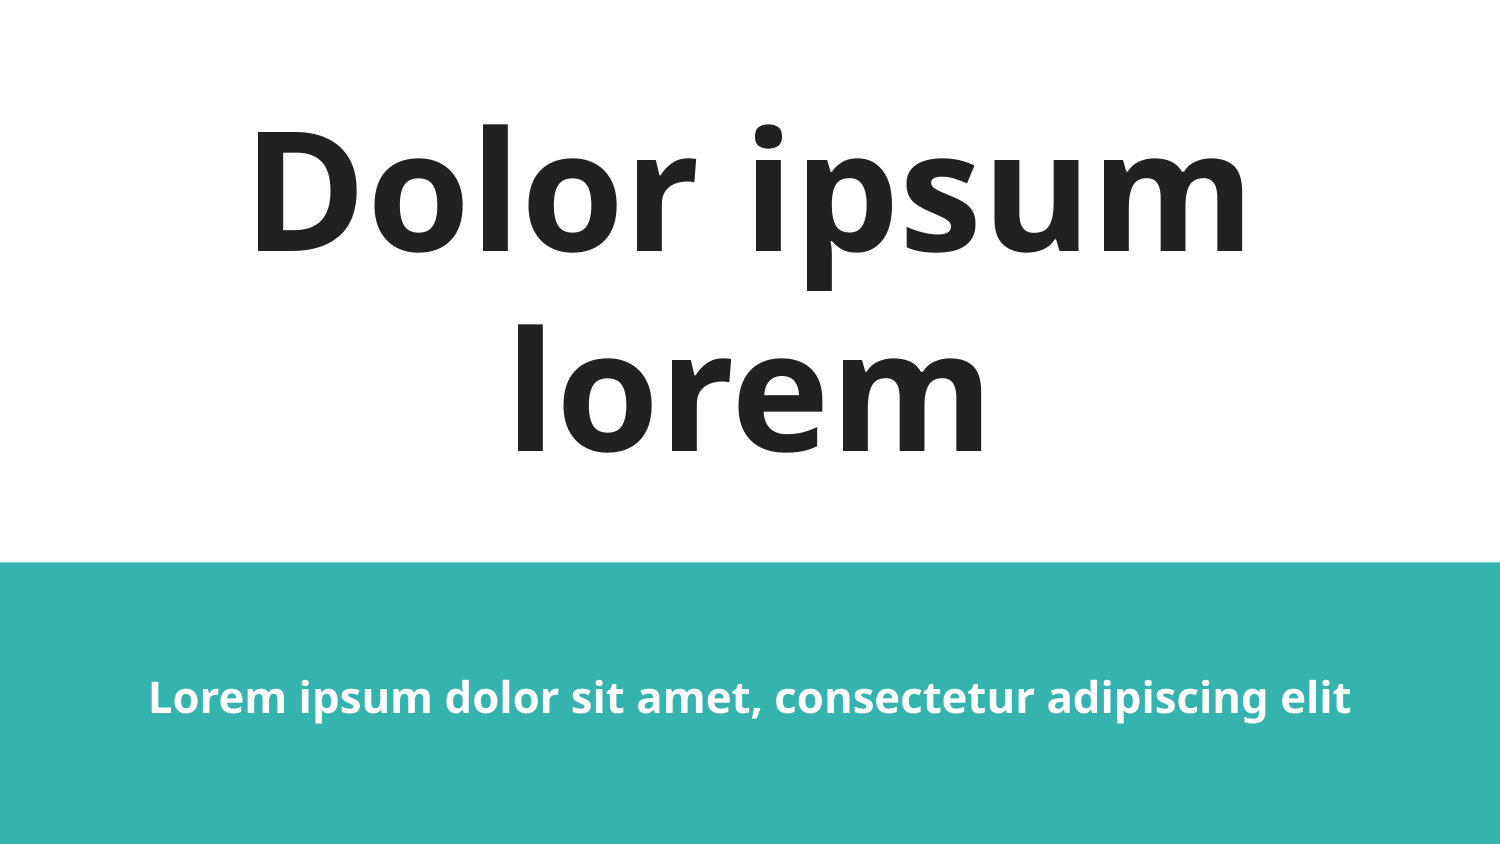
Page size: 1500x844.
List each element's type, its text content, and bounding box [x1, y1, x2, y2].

subtitle Lorem ipsum dolor sit amet, consectetur adipiscing elit [51, 638, 1449, 755]
title Dolor ipsum lorem [51, 64, 1449, 506]
